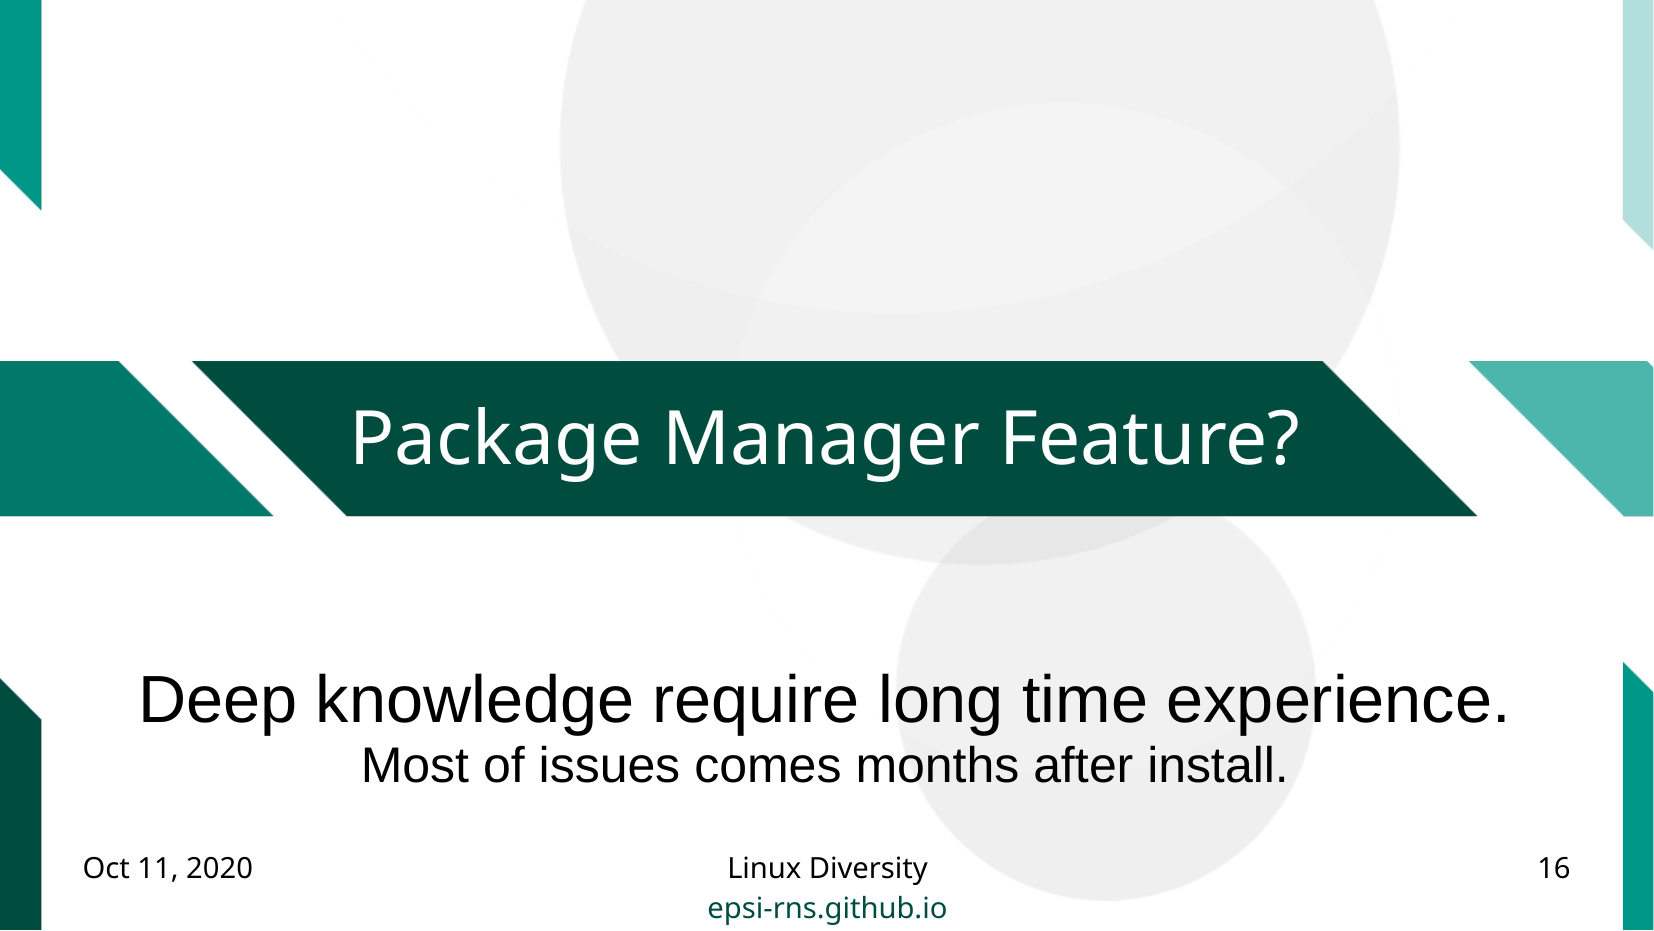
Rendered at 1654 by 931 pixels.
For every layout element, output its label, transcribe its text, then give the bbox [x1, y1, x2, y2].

subtitle Deep knowledge require long time experience. Most of issues comes months after install. [82, 540, 1568, 916]
picture [0, 0, 1654, 930]
title Package Manager Feature? [82, 360, 1568, 511]
